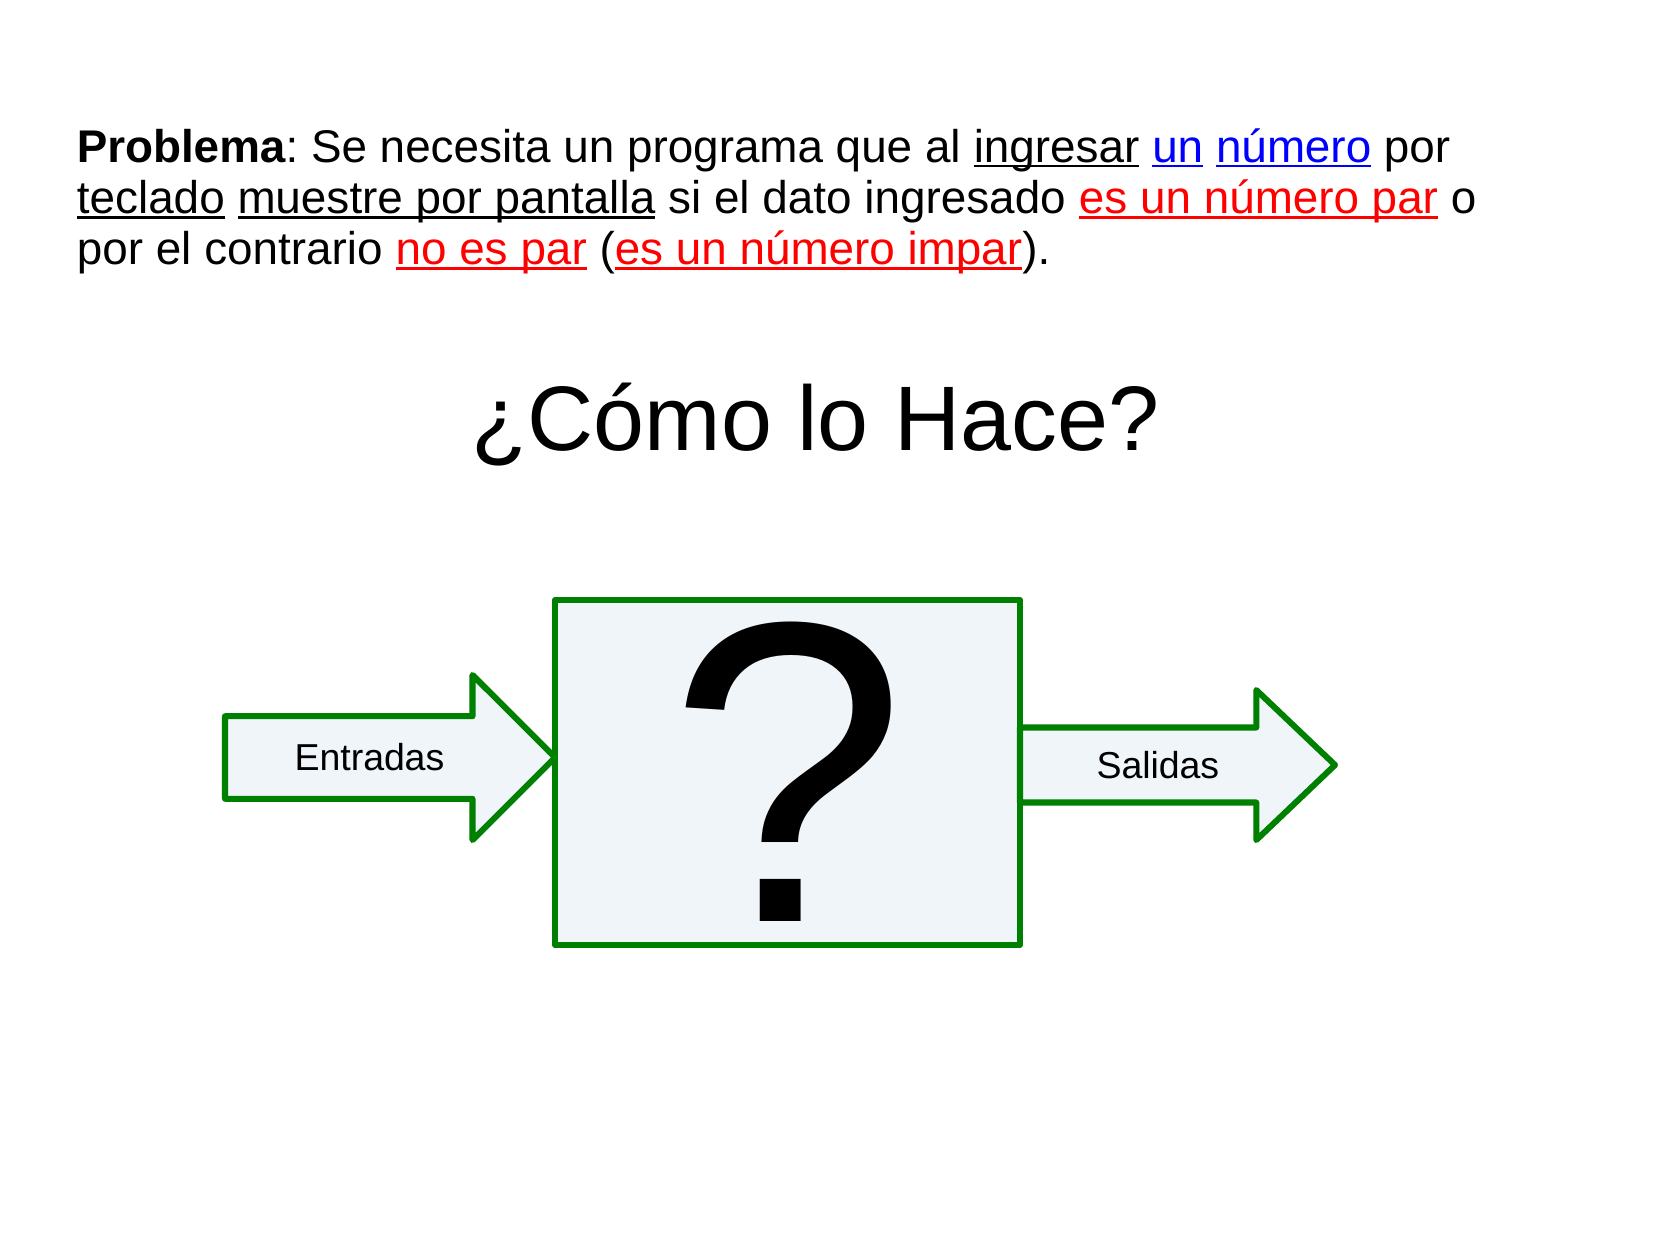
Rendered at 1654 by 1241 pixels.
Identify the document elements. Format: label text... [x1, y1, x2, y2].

subtitle Problema: Se necesita un programa que al ingresar un número por teclado muestre por pantalla si el dato ingresado es un número par o por el contrario no es par (es un número impar). [76, 105, 1510, 291]
text_box ? [555, 600, 1021, 946]
title ¿Cómo lo Hace? [71, 315, 1561, 523]
text_box Entradas [225, 675, 556, 841]
text_box Salidas [1020, 690, 1336, 841]
